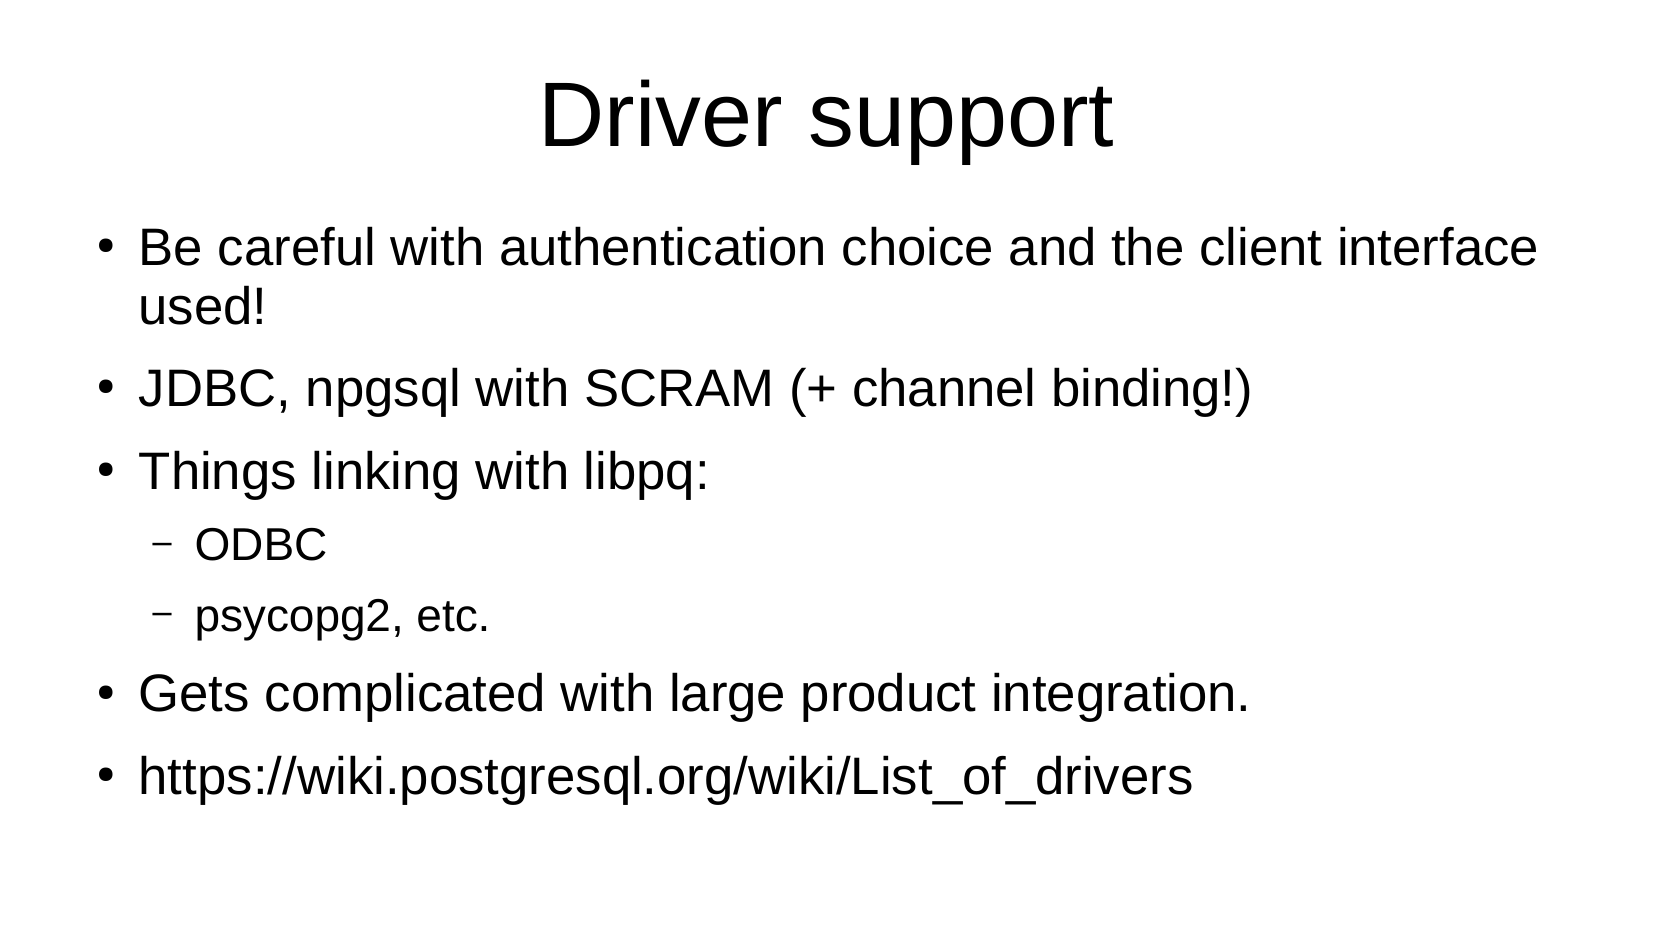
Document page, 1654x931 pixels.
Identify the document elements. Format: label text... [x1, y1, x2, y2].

title Driver support [82, 37, 1571, 193]
list Be careful with authentication choice and the client interface used! JDBC, npgsql with SCRAM (+ channel binding!) Things linking with libpq: ODBC psycopg2, etc. Gets complicated with large product integration. https://wiki.postgresql.org/wiki/List_of_drivers [82, 217, 1571, 811]
